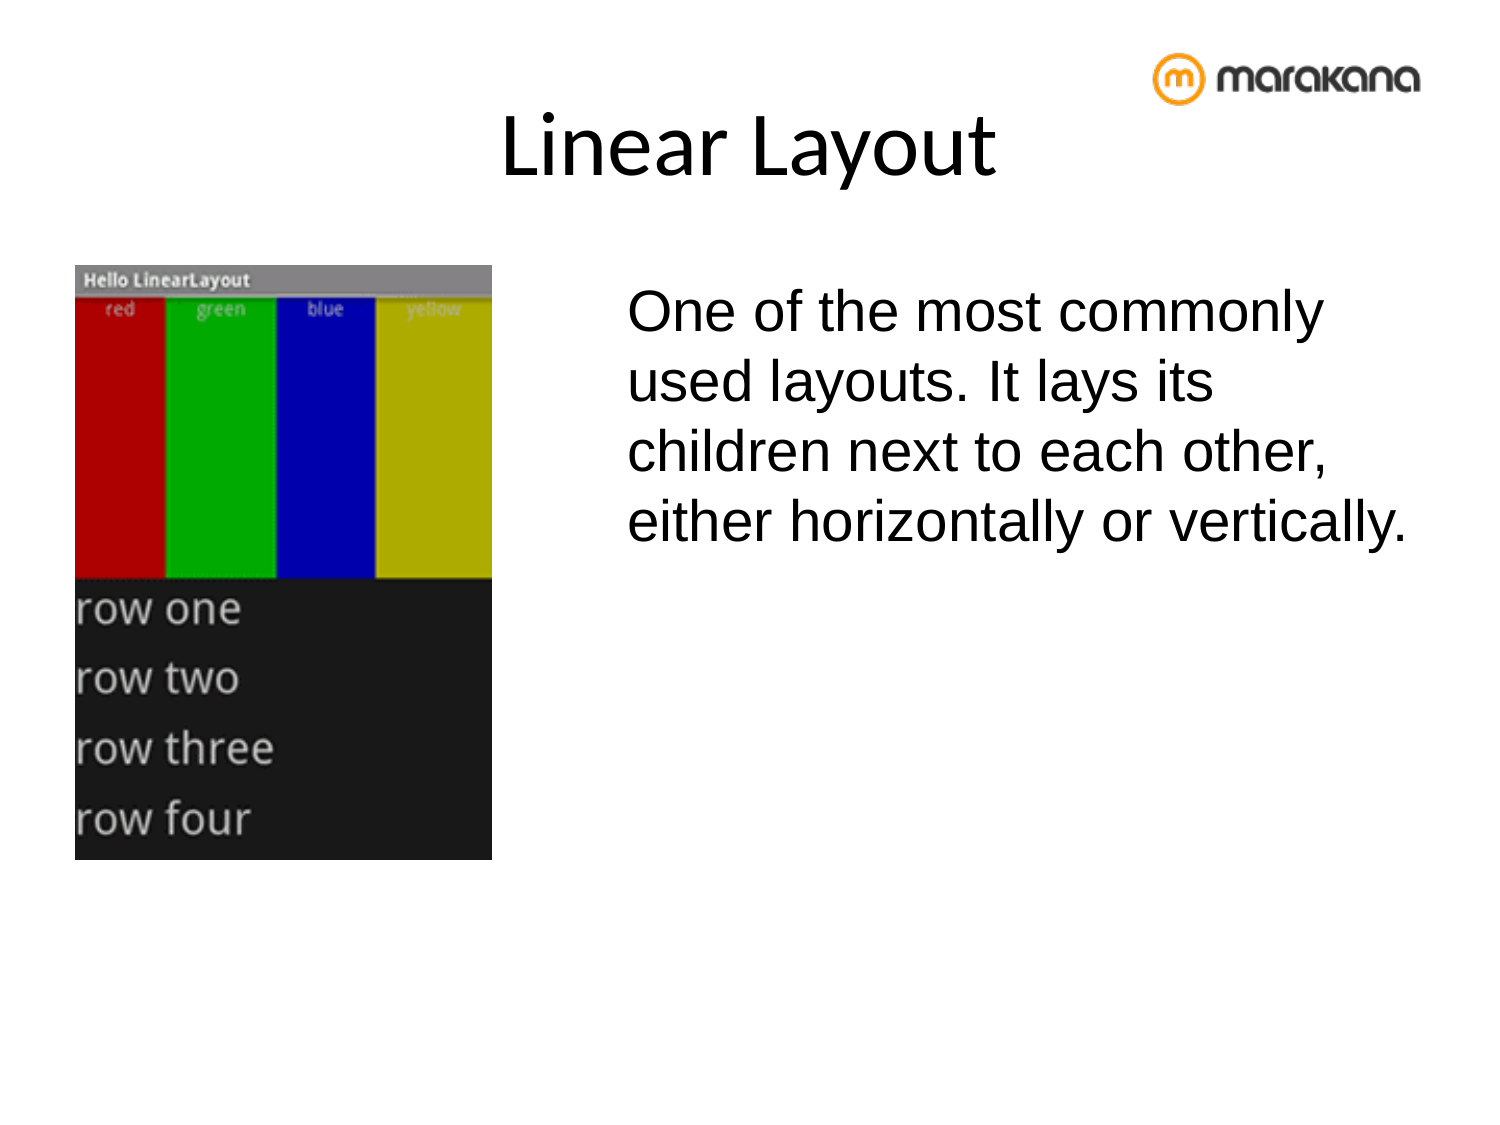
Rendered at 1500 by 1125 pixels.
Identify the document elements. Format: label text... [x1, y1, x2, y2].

picture [75, 265, 492, 860]
title Linear Layout [75, 45, 1425, 233]
text_box One of the most commonly used layouts. It lays its children next to each other, either horizontally or vertically. [612, 265, 1425, 561]
